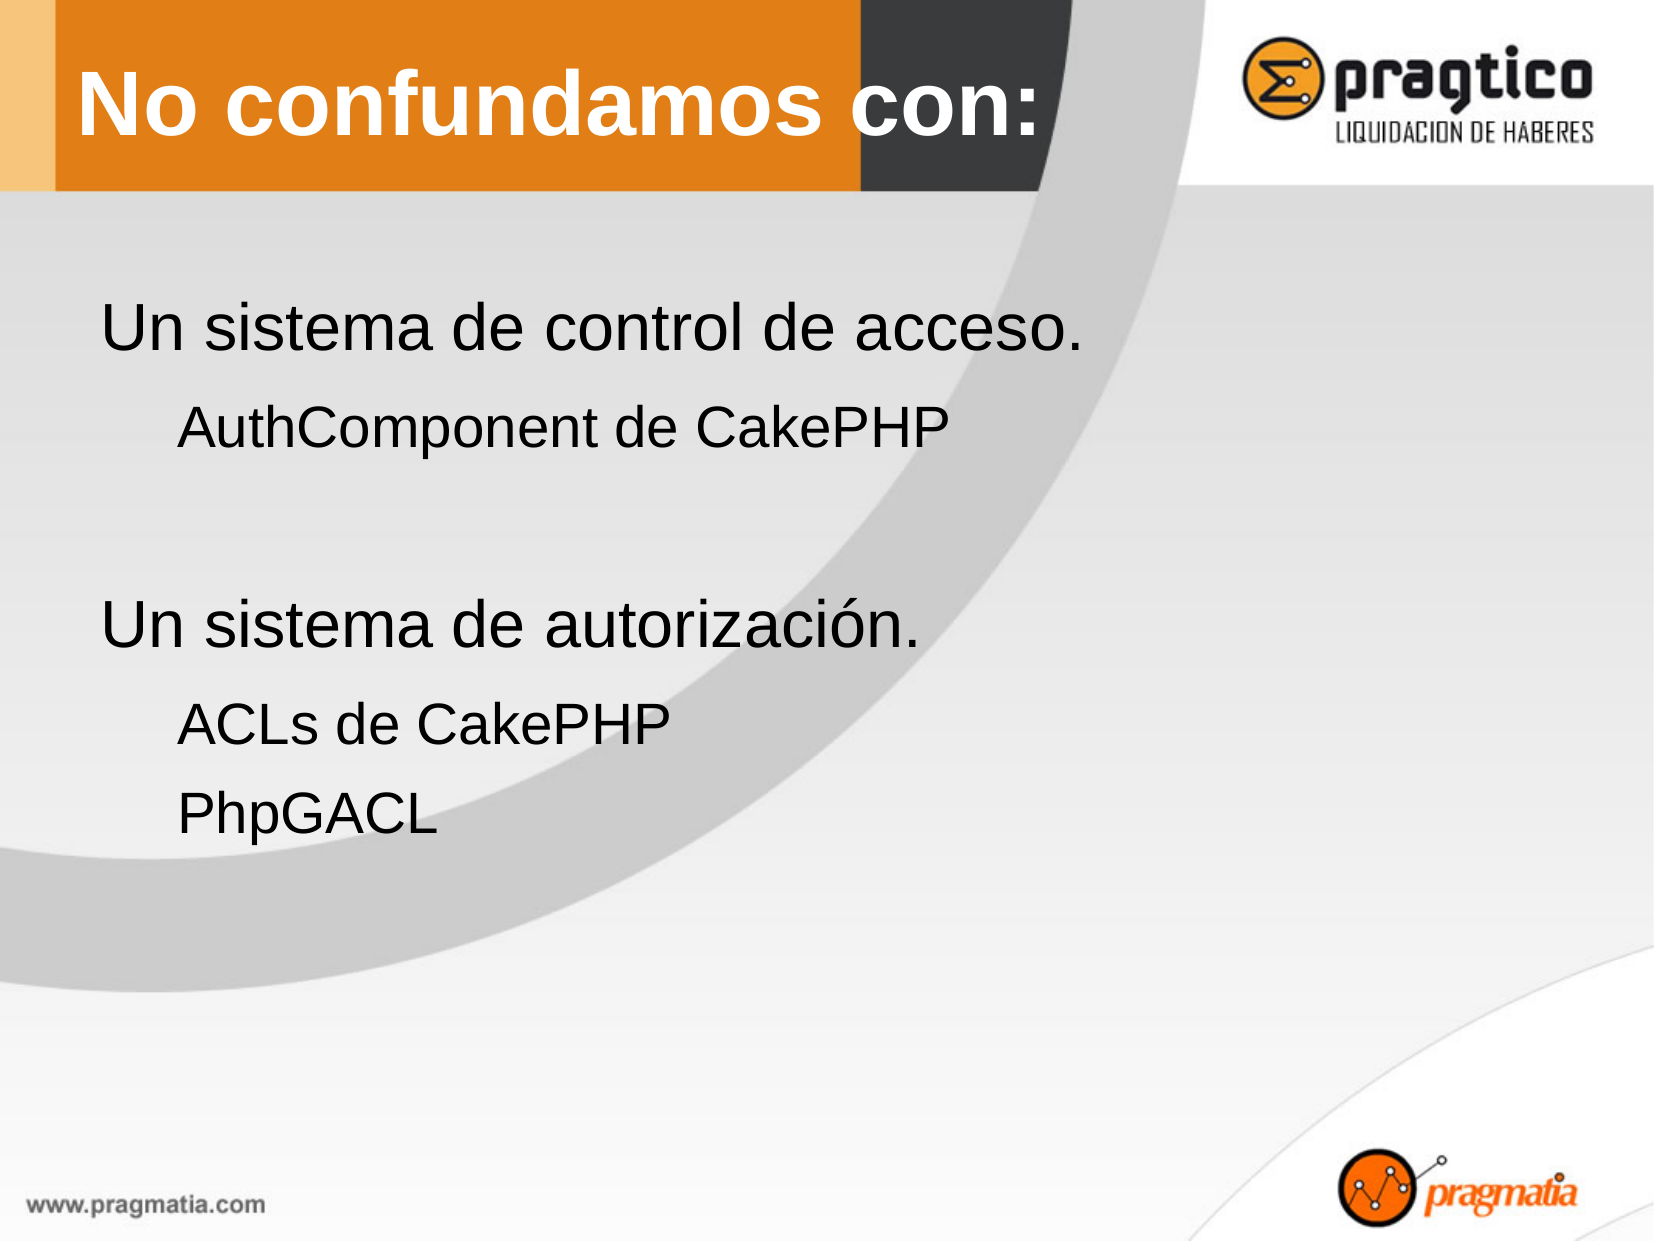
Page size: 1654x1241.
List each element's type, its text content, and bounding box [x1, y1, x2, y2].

title No confundamos con: [76, 7, 1565, 200]
list Un sistema de control de acceso. AuthComponent de CakePHP Un sistema de autorización. ACLs de CakePHP PhpGACL [82, 290, 1571, 1094]
picture [0, 0, 1654, 1241]
